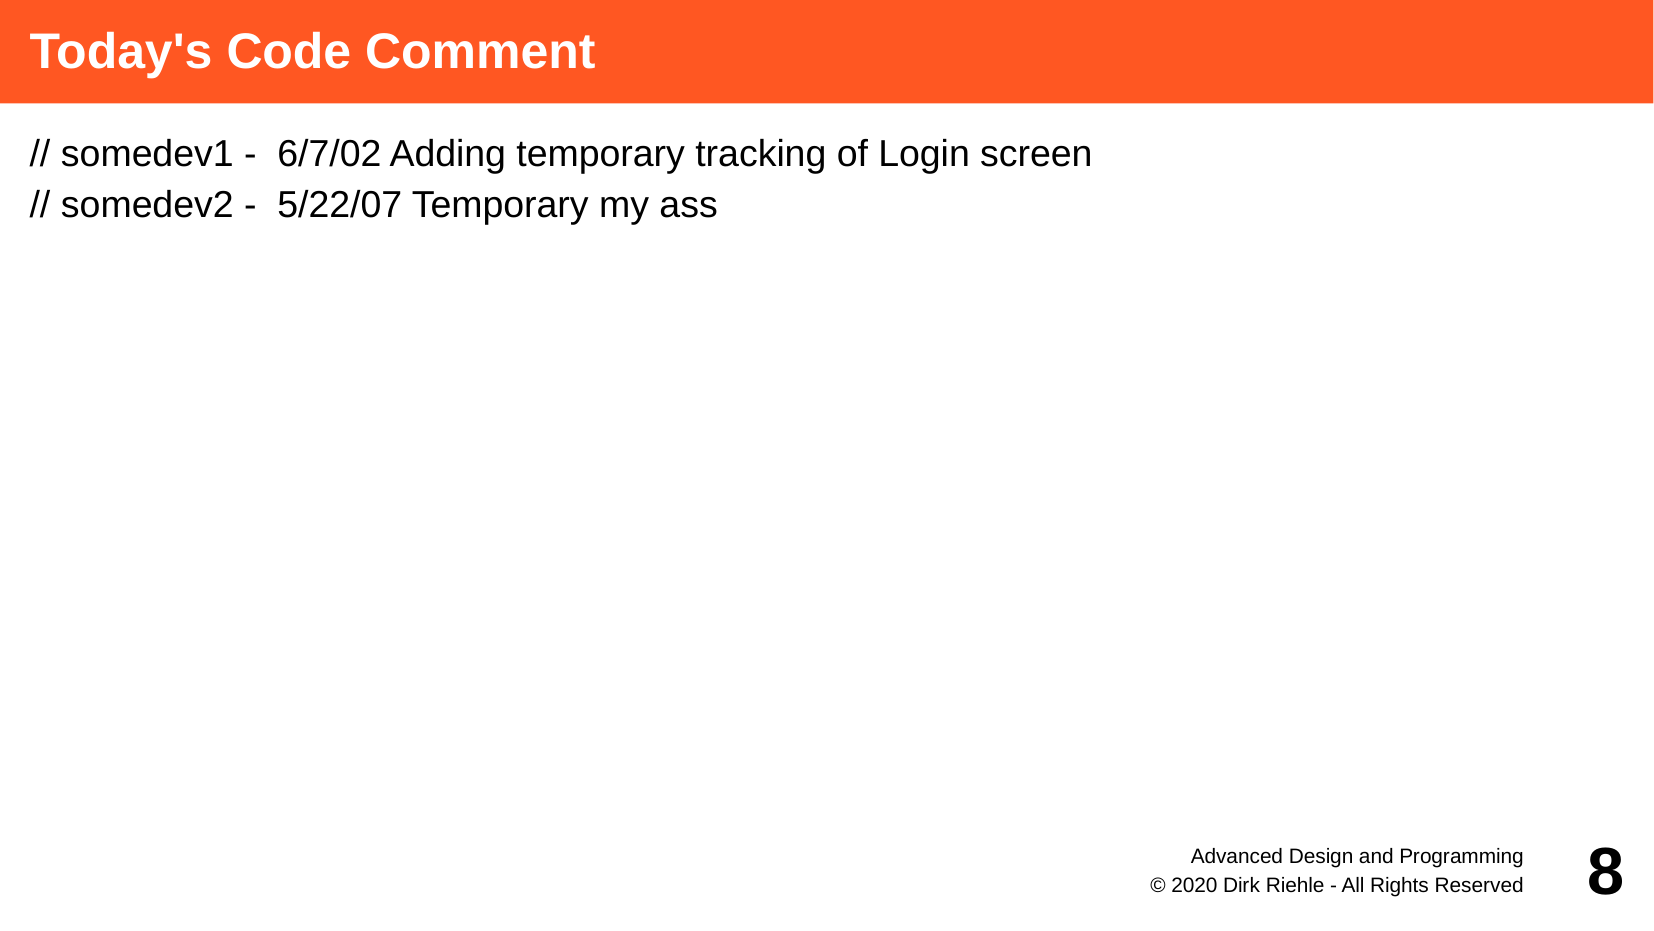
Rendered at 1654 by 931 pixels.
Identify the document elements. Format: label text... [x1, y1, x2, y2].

title Today's Code Comment [0, 0, 1654, 104]
list // somedev1 - 6/7/02 Adding temporary tracking of Login screen // somedev2 - 5/22/07 Temporary my ass [29, 132, 1625, 813]
